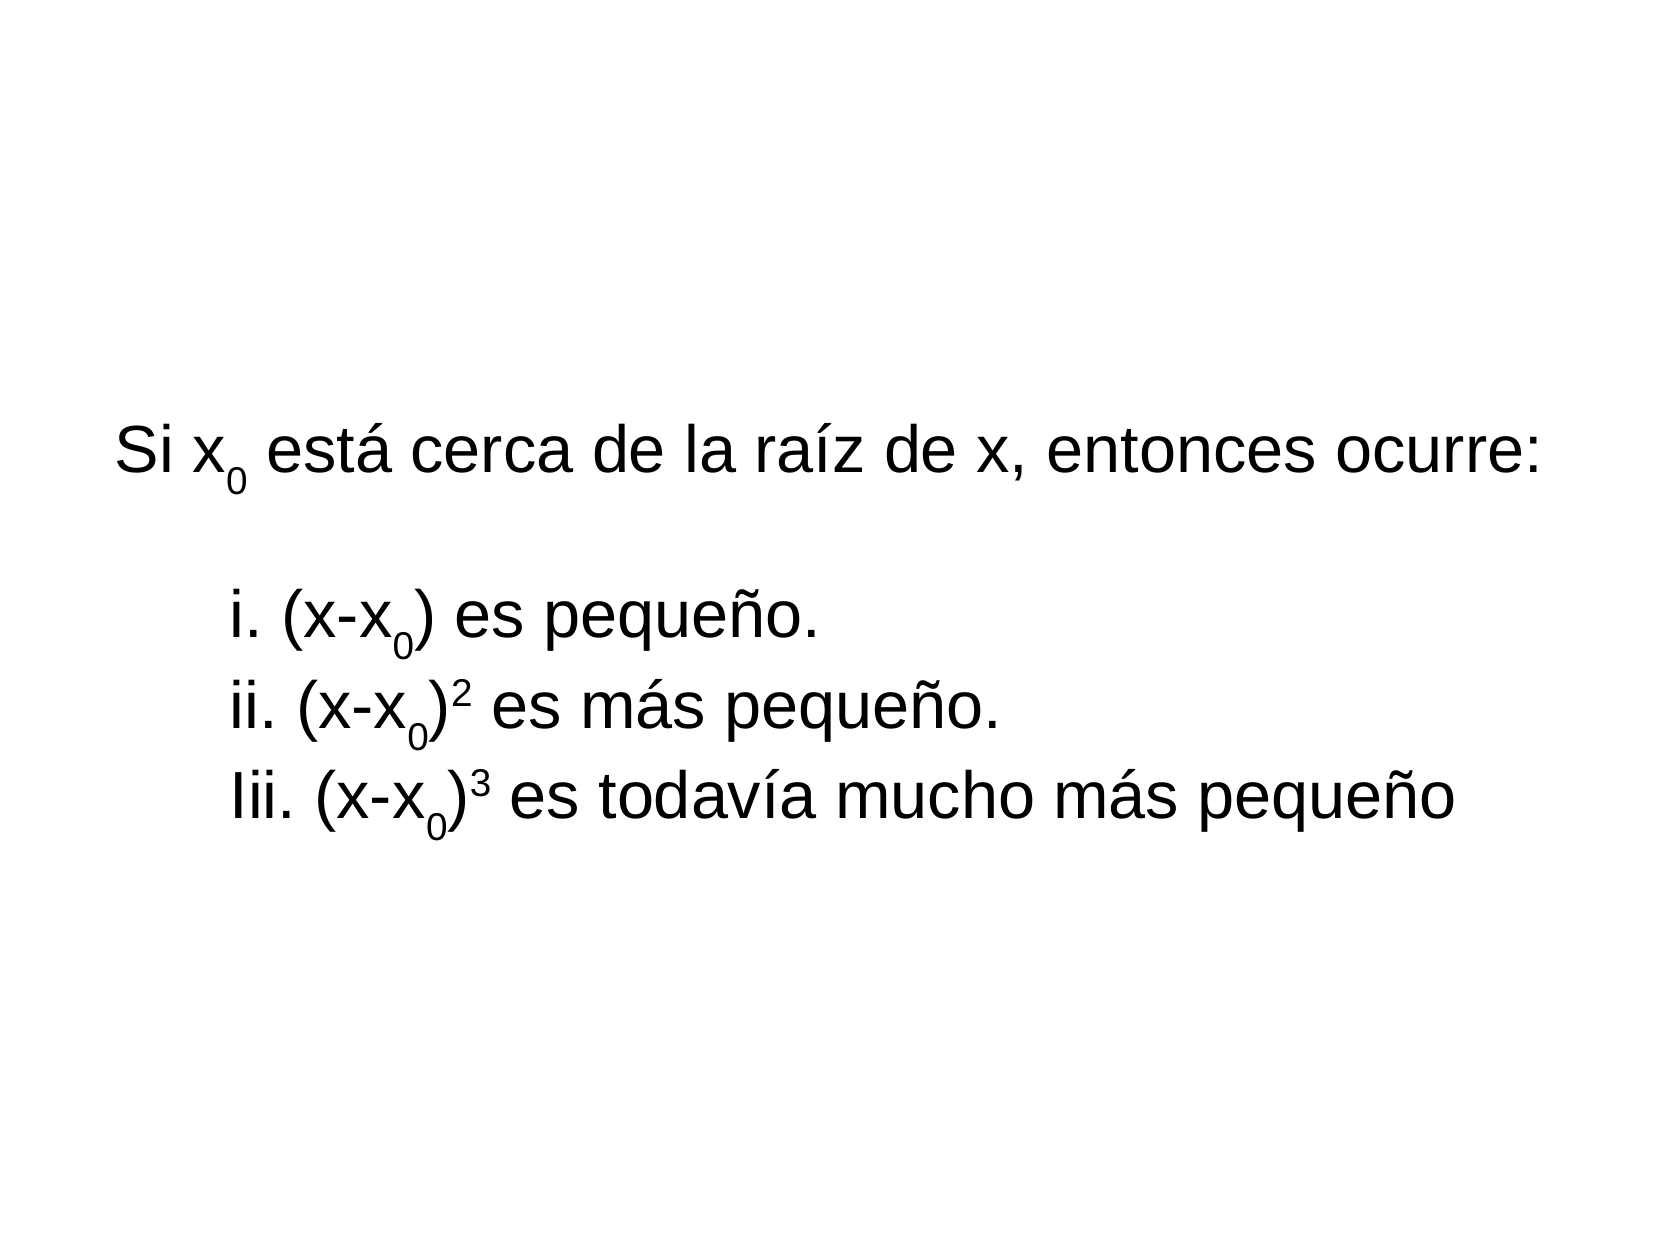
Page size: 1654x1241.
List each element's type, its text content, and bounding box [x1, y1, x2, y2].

subtitle Si x0 está cerca de la raíz de x, entonces ocurre: i. (x-x0) es pequeño. ii. (x-x0)2 es más pequeño. Iii. (x-x0)3 es todavía mucho más pequeño [59, 295, 1565, 966]
